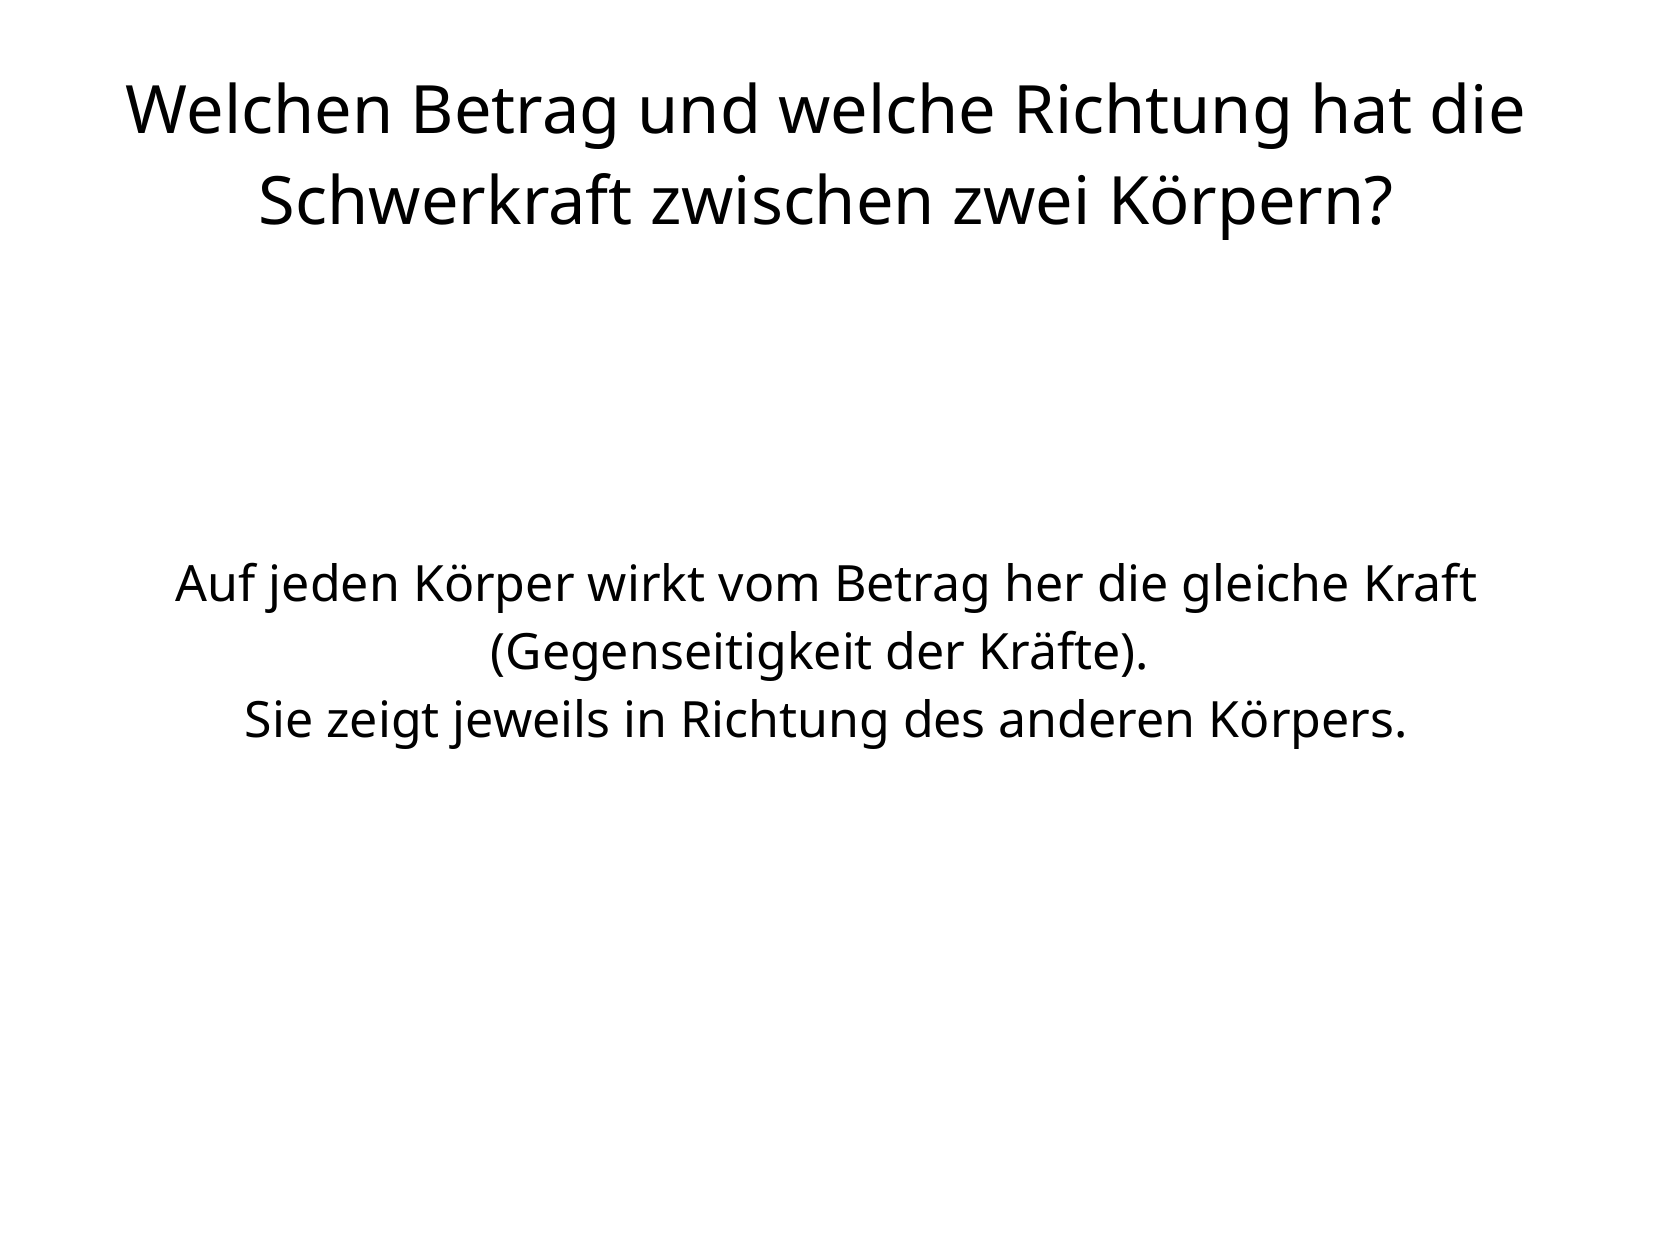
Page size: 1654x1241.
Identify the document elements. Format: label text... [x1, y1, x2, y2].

title Welchen Betrag und welche Richtung hat die Schwerkraft zwischen zwei Körpern? [82, 49, 1571, 257]
subtitle Auf jeden Körper wirkt vom Betrag her die gleiche Kraft (Gegenseitigkeit der Kräfte). Sie zeigt jeweils in Richtung des anderen Körpers. [82, 290, 1571, 1010]
